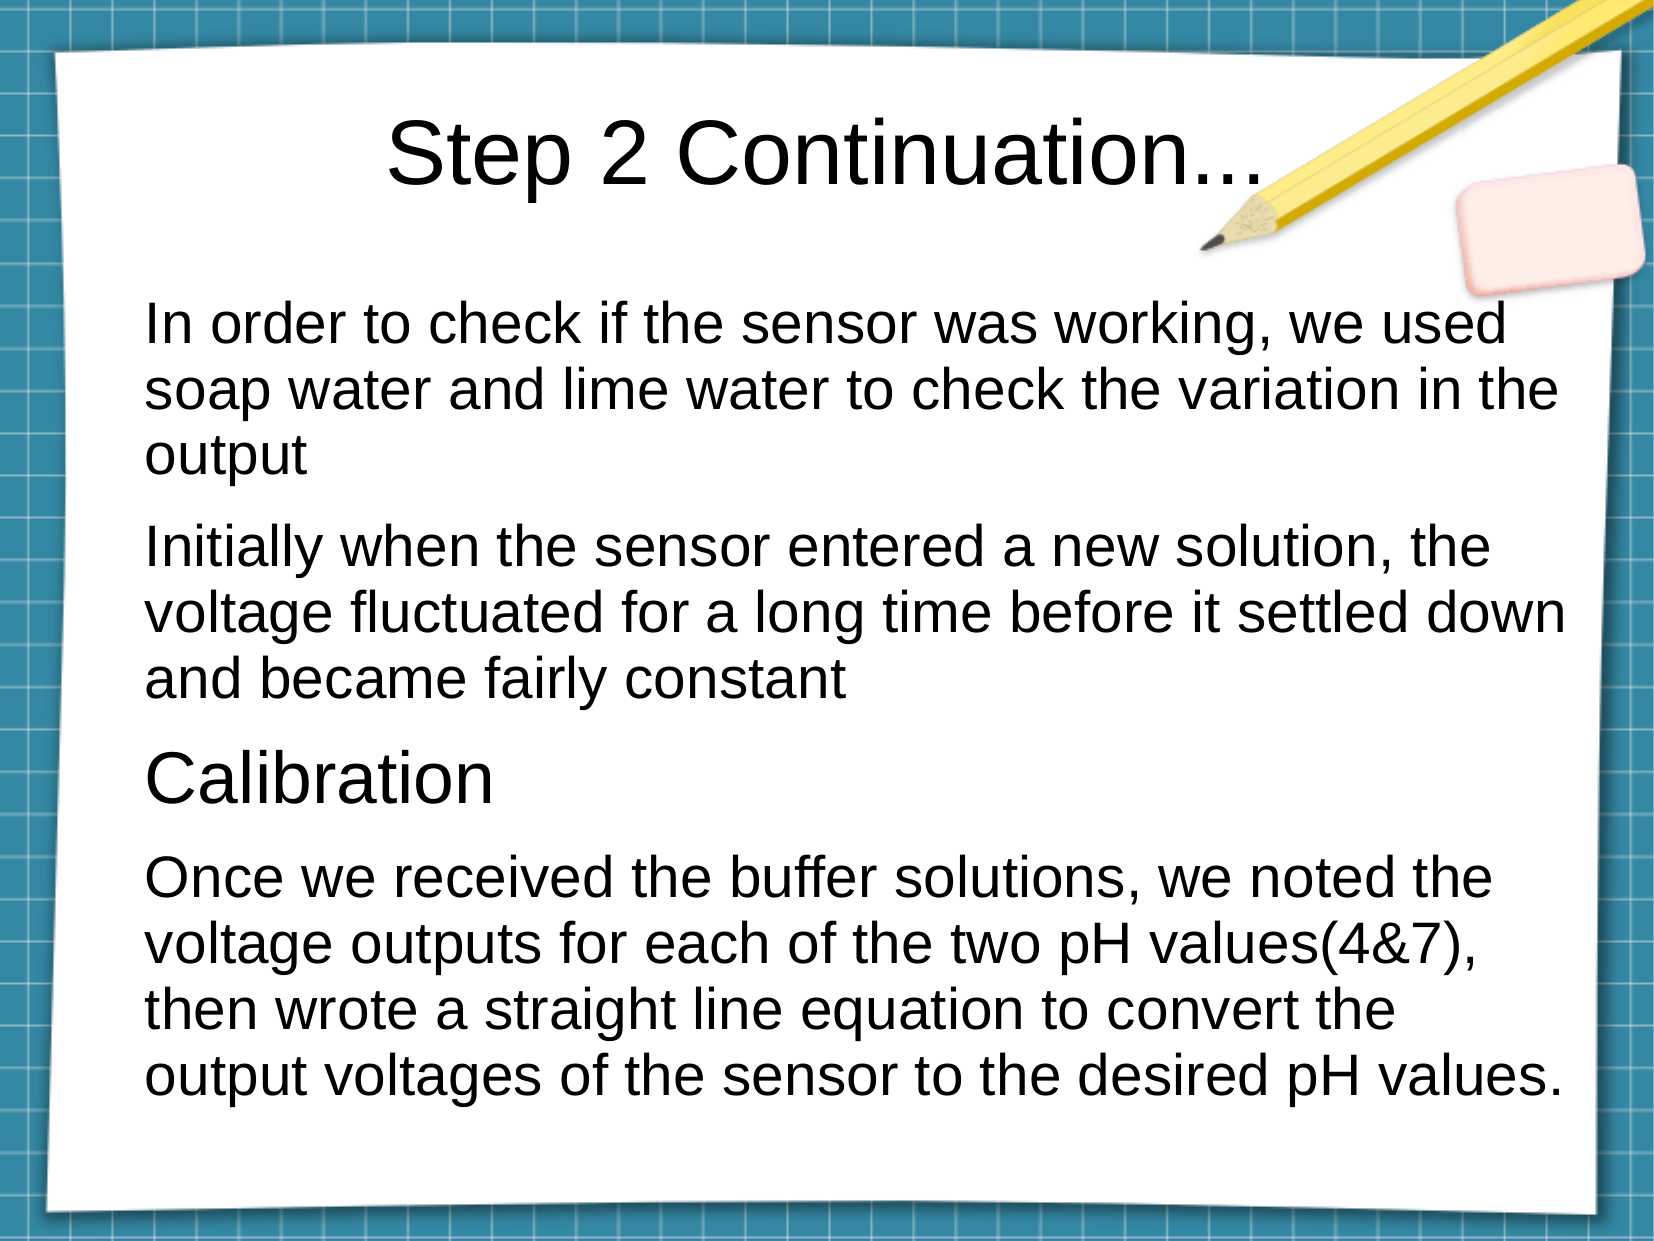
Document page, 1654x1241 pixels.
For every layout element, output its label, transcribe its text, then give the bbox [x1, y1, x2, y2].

title Step 2 Continuation... [82, 49, 1571, 257]
picture [0, 0, 1654, 1241]
list In order to check if the sensor was working, we used soap water and lime water to check the variation in the output Initially when the sensor entered a new solution, the voltage fluctuated for a long time before it settled down and became fairly constant Calibration Once we received the buffer solutions, we noted the voltage outputs for each of the two pH values(4&7), then wrote a straight line equation to convert the output voltages of the sensor to the desired pH values. [82, 290, 1571, 1158]
